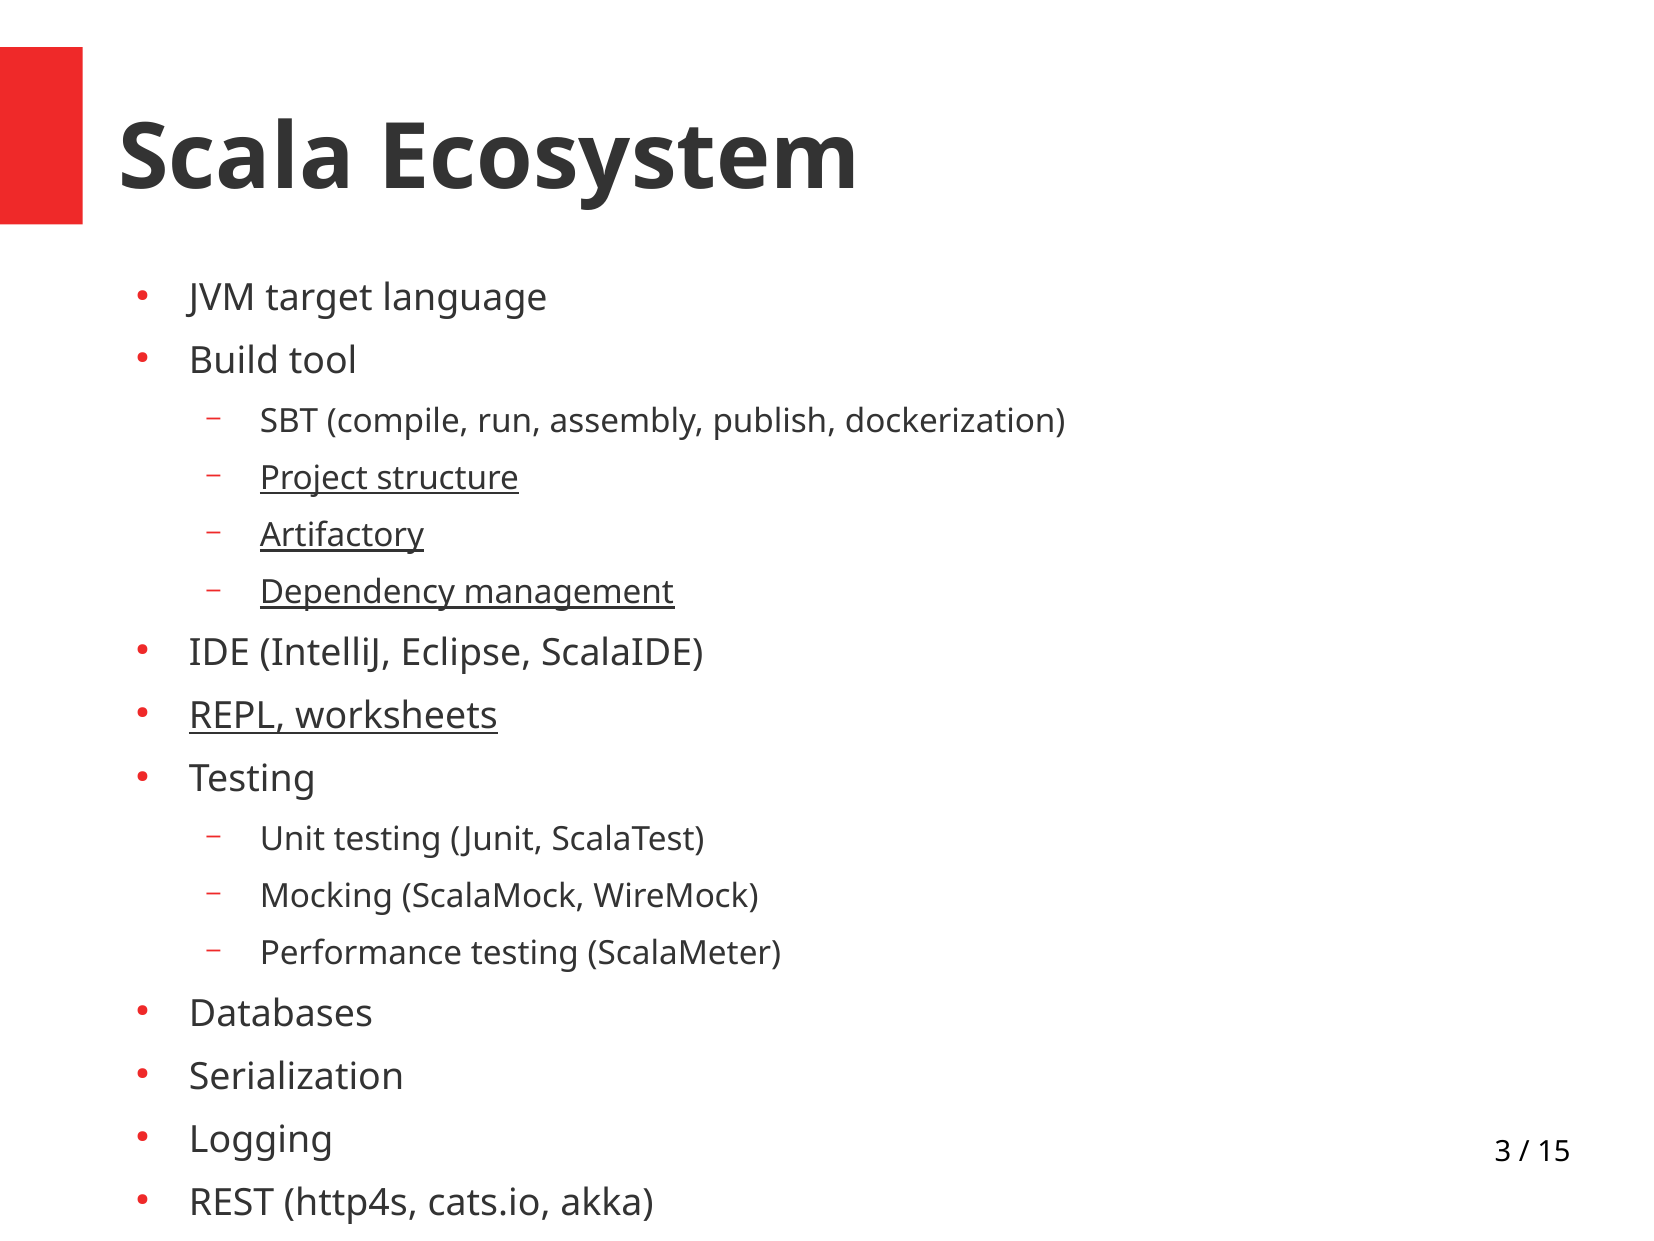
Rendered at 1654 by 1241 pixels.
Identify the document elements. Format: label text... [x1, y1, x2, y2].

list JVM target language Build tool SBT (compile, run, assembly, publish, dockerization) Project structure Artifactory Dependency management IDE (IntelliJ, Eclipse, ScalaIDE) REPL, worksheets Testing Unit testing (Junit, ScalaTest) Mocking (ScalaMock, WireMock) Performance testing (ScalaMeter) Databases Serialization Logging REST (http4s, cats.io, akka) UI / GUI (ScalaFx, Scala.js) [118, 270, 1536, 1126]
title Scala Ecosystem [118, 49, 1571, 257]
